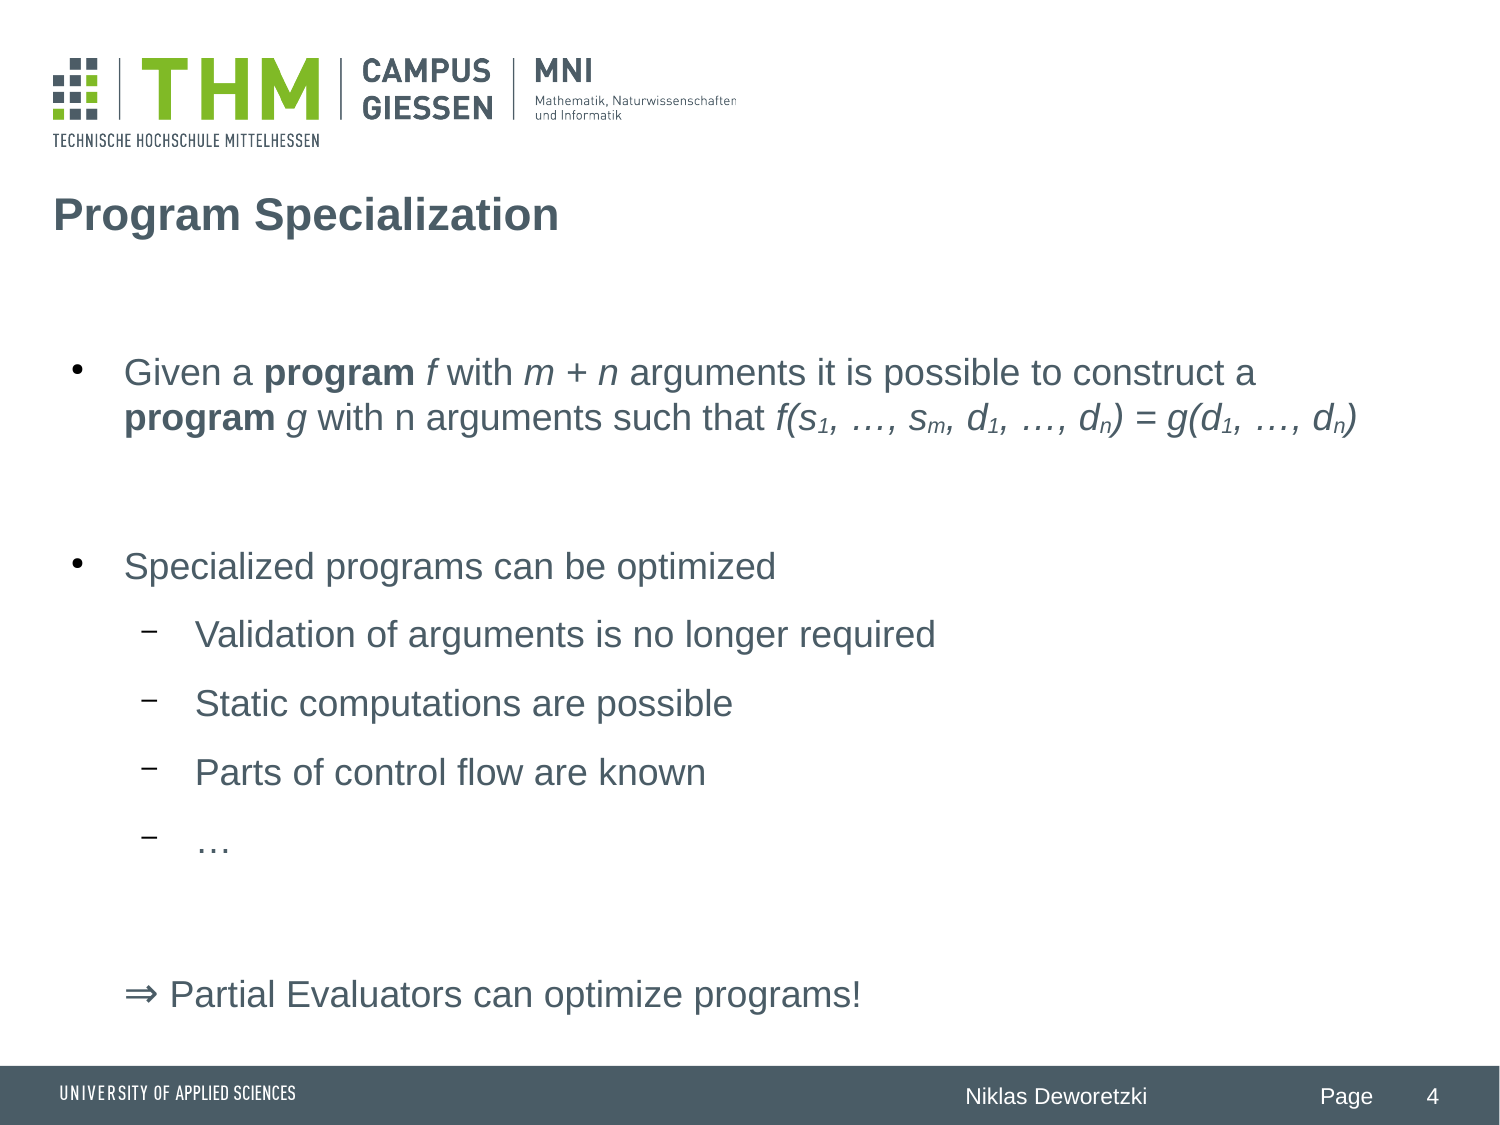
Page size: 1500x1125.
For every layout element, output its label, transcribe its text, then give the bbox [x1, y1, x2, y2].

list Given a program f with m + n arguments it is possible to construct a program g with n arguments such that f(s1, …, sm, d1, …, dn) = g(d1, …, dn) Specialized programs can be optimized Validation of arguments is no longer required Static computations are possible Parts of control flow are known … ⇒ Partial Evaluators can optimize programs! [53, 265, 1436, 1024]
picture [53, 58, 736, 147]
slide_number <number> [1376, 1073, 1455, 1118]
title Program Specialization [53, 177, 1435, 265]
picture [59, 1082, 296, 1104]
